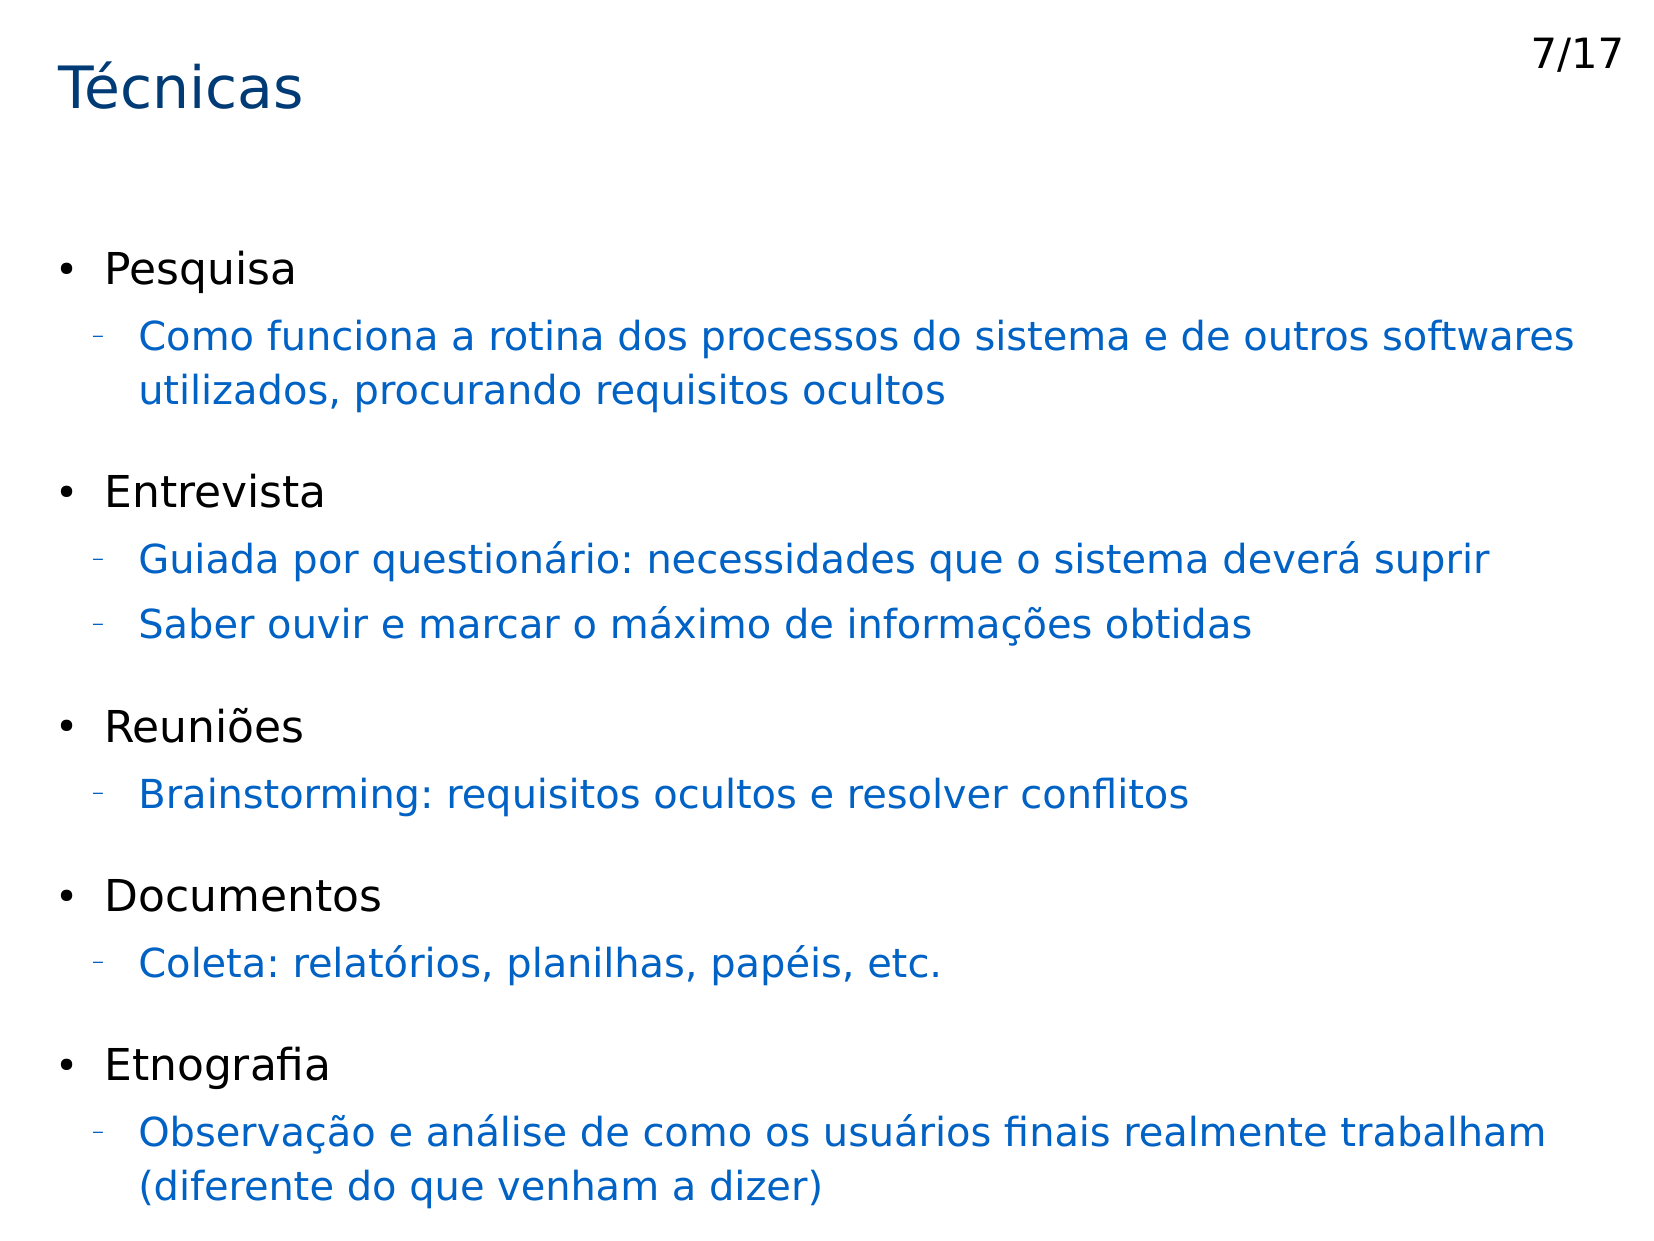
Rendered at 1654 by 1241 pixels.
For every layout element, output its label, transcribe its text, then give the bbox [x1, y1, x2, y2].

list Pesquisa Como funciona a rotina dos processos do sistema e de outros softwares utilizados, procurando requisitos ocultos Entrevista Guiada por questionário: necessidades que o sistema deverá suprir Saber ouvir e marcar o máximo de informações obtidas Reuniões Brainstorming: requisitos ocultos e resolver conflitos Documentos Coleta: relatórios, planilhas, papéis, etc. Etnografia Observação e análise de como os usuários finais realmente trabalham (diferente do que venham a dizer) [59, 236, 1595, 1211]
title Técnicas [59, 29, 1506, 148]
